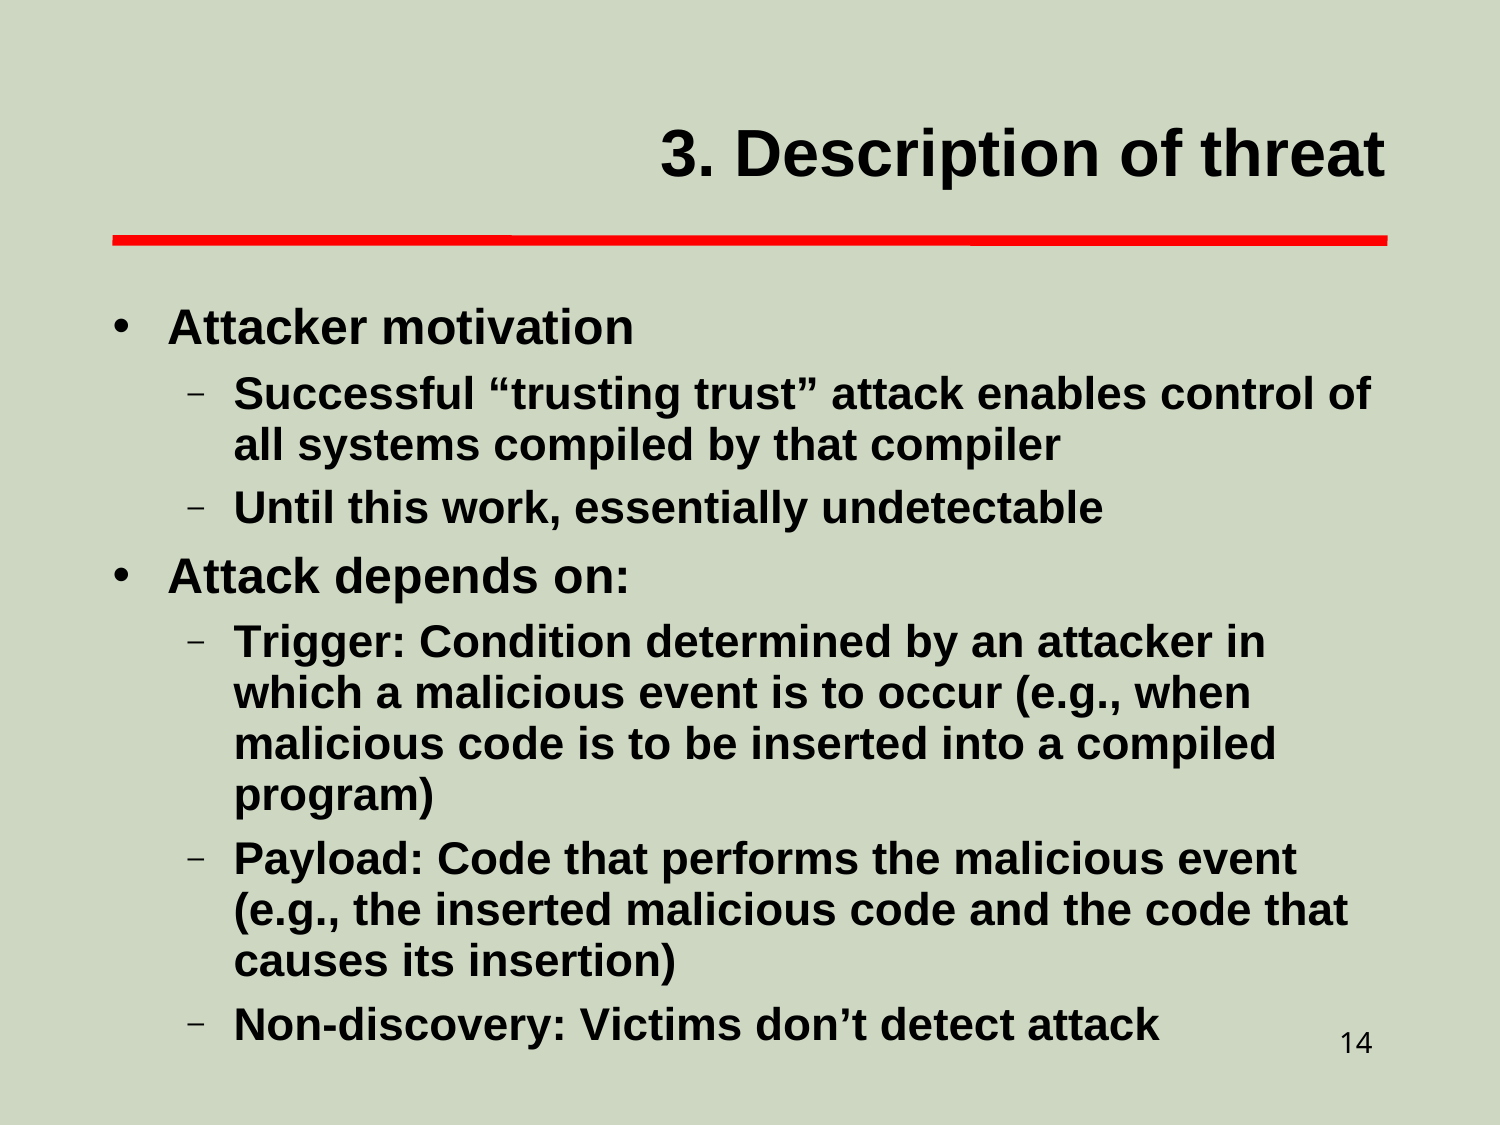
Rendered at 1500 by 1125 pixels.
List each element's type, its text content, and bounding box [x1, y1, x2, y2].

list Attacker motivation Successful “trusting trust” attack enables control of all systems compiled by that compiler Until this work, essentially undetectable Attack depends on: Trigger: Condition determined by an attacker in which a malicious event is to occur (e.g., when malicious code is to be inserted into a compiled program) Payload: Code that performs the malicious event (e.g., the inserted malicious code and the code that causes its insertion) Non-discovery: Victims don’t detect attack [112, 299, 1387, 1099]
title 3. Description of threat [124, 93, 1387, 216]
